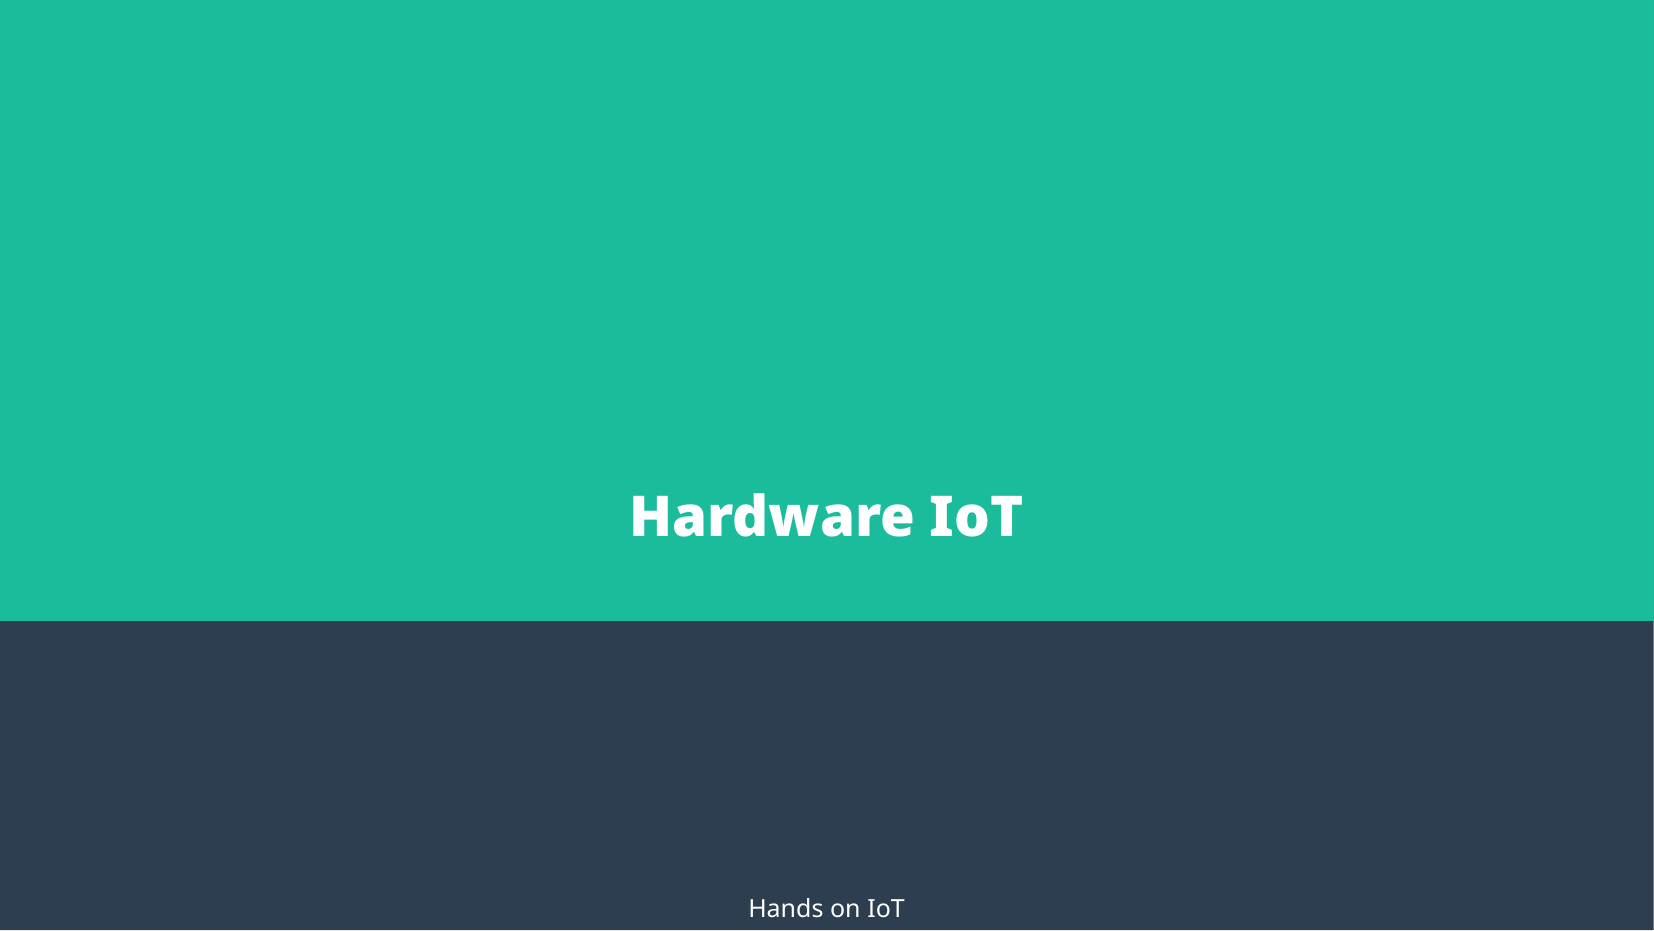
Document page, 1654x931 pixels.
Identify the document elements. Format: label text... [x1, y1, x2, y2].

title Hardware IoT [59, 435, 1595, 556]
